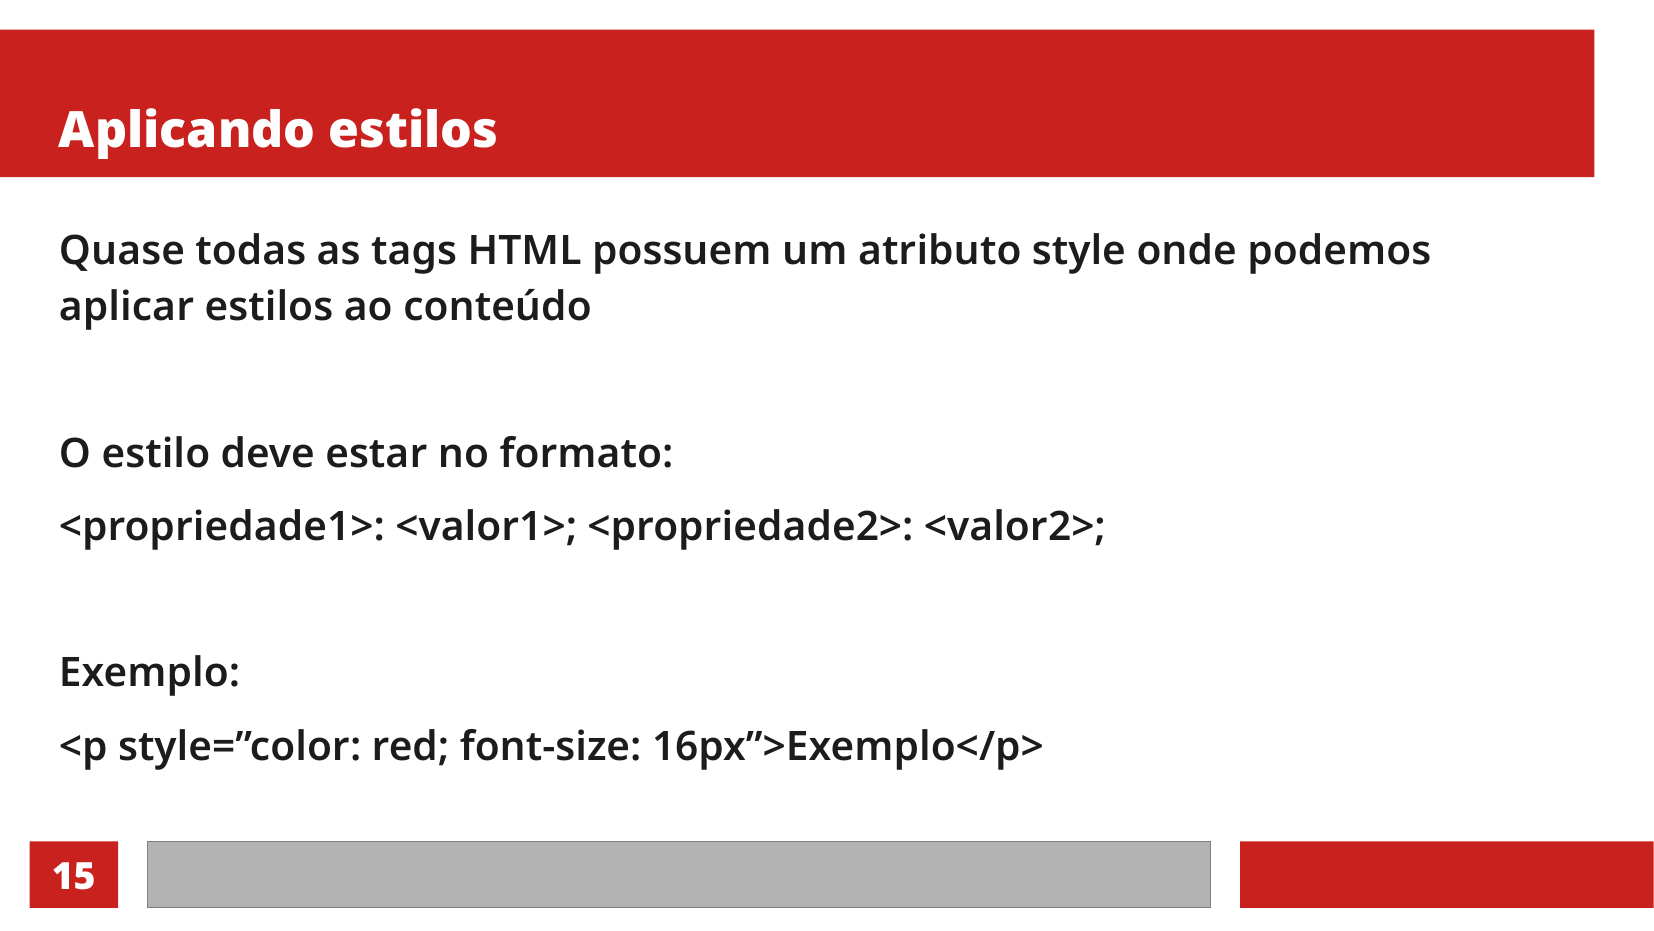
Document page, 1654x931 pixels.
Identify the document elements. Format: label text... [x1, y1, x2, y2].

list Quase todas as tags HTML possuem um atributo style onde podemos aplicar estilos ao conteúdo O estilo deve estar no formato: <propriedade1>: <valor1>; <propriedade2>: <valor2>; Exemplo: <p style=”color: red; font-size: 16px”>Exemplo</p> [59, 221, 1565, 798]
title Aplicando estilos [59, 44, 1595, 163]
